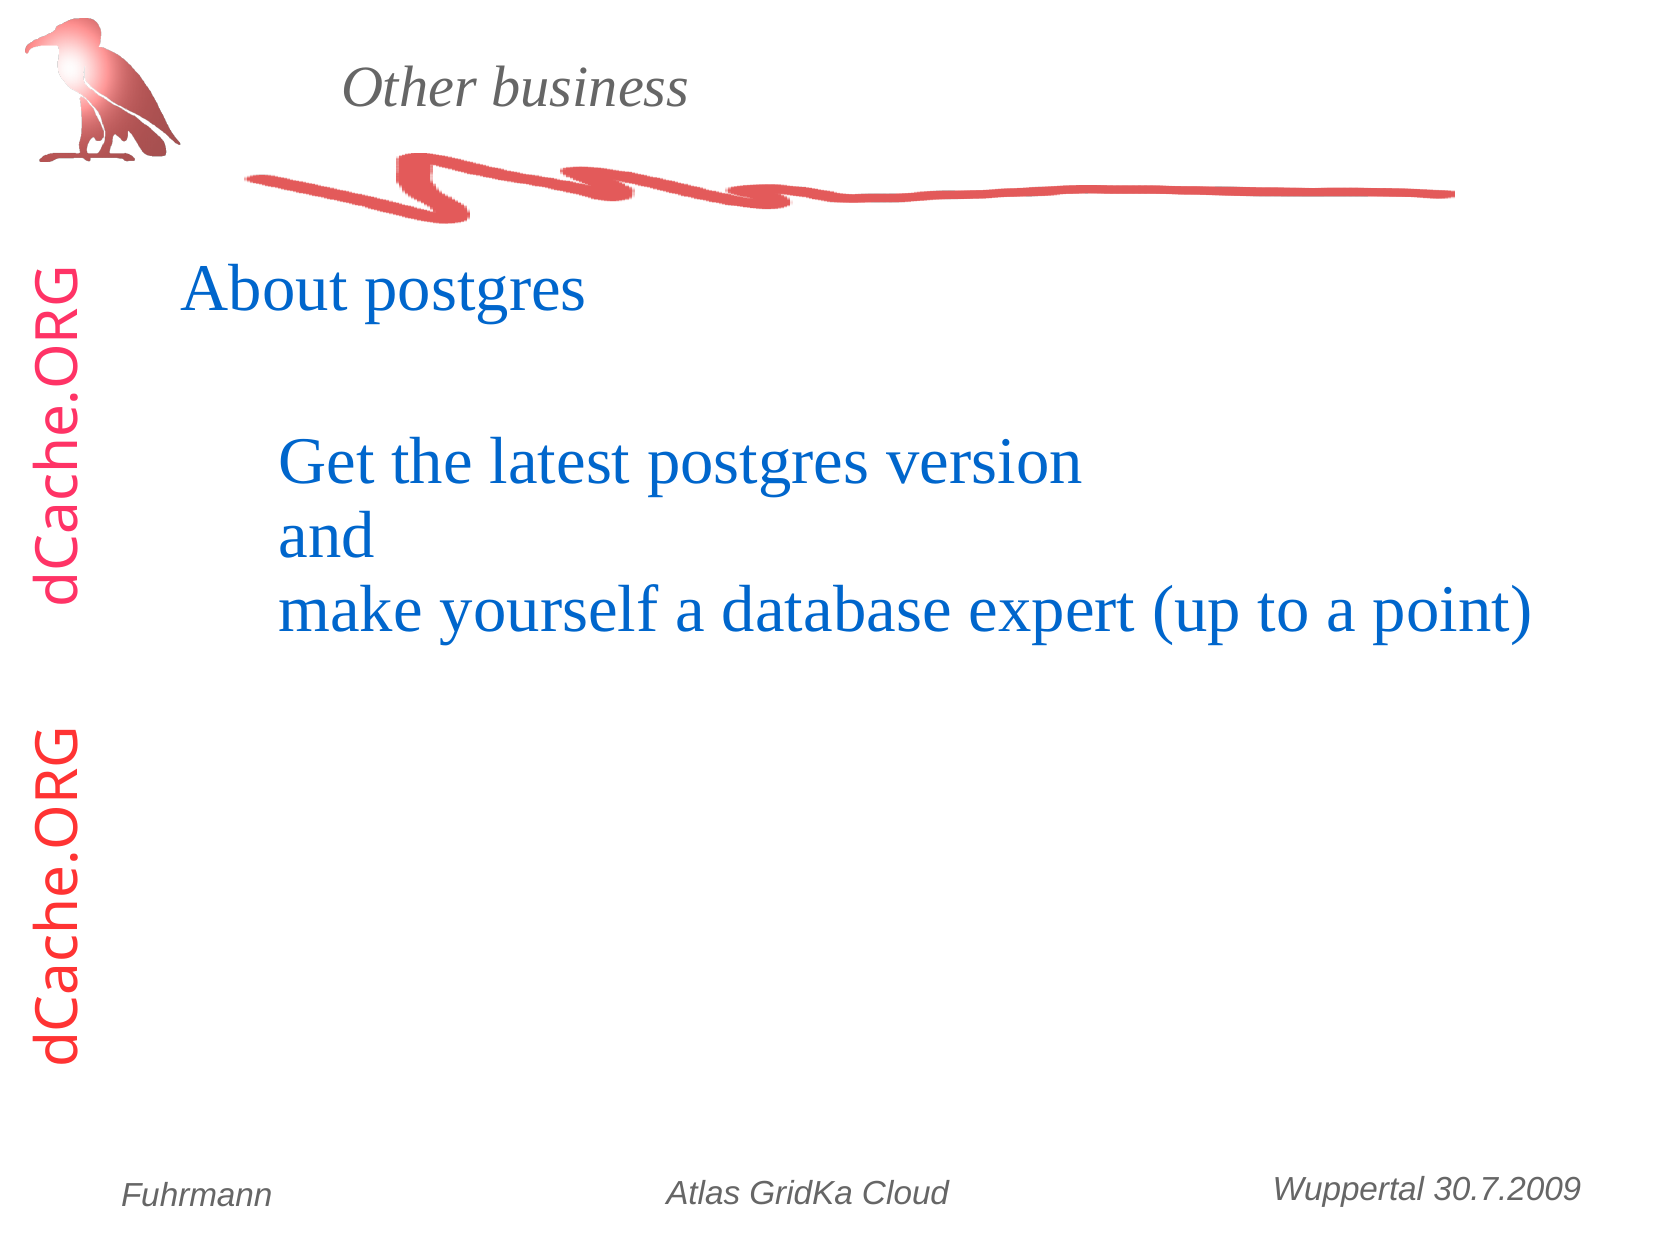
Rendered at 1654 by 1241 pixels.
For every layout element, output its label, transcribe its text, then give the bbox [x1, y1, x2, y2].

text_box Get the latest postgres version and make yourself a database expert (up to a point) [263, 416, 1550, 662]
text_box About postgres [166, 243, 603, 336]
text_box Other business [326, 47, 705, 130]
